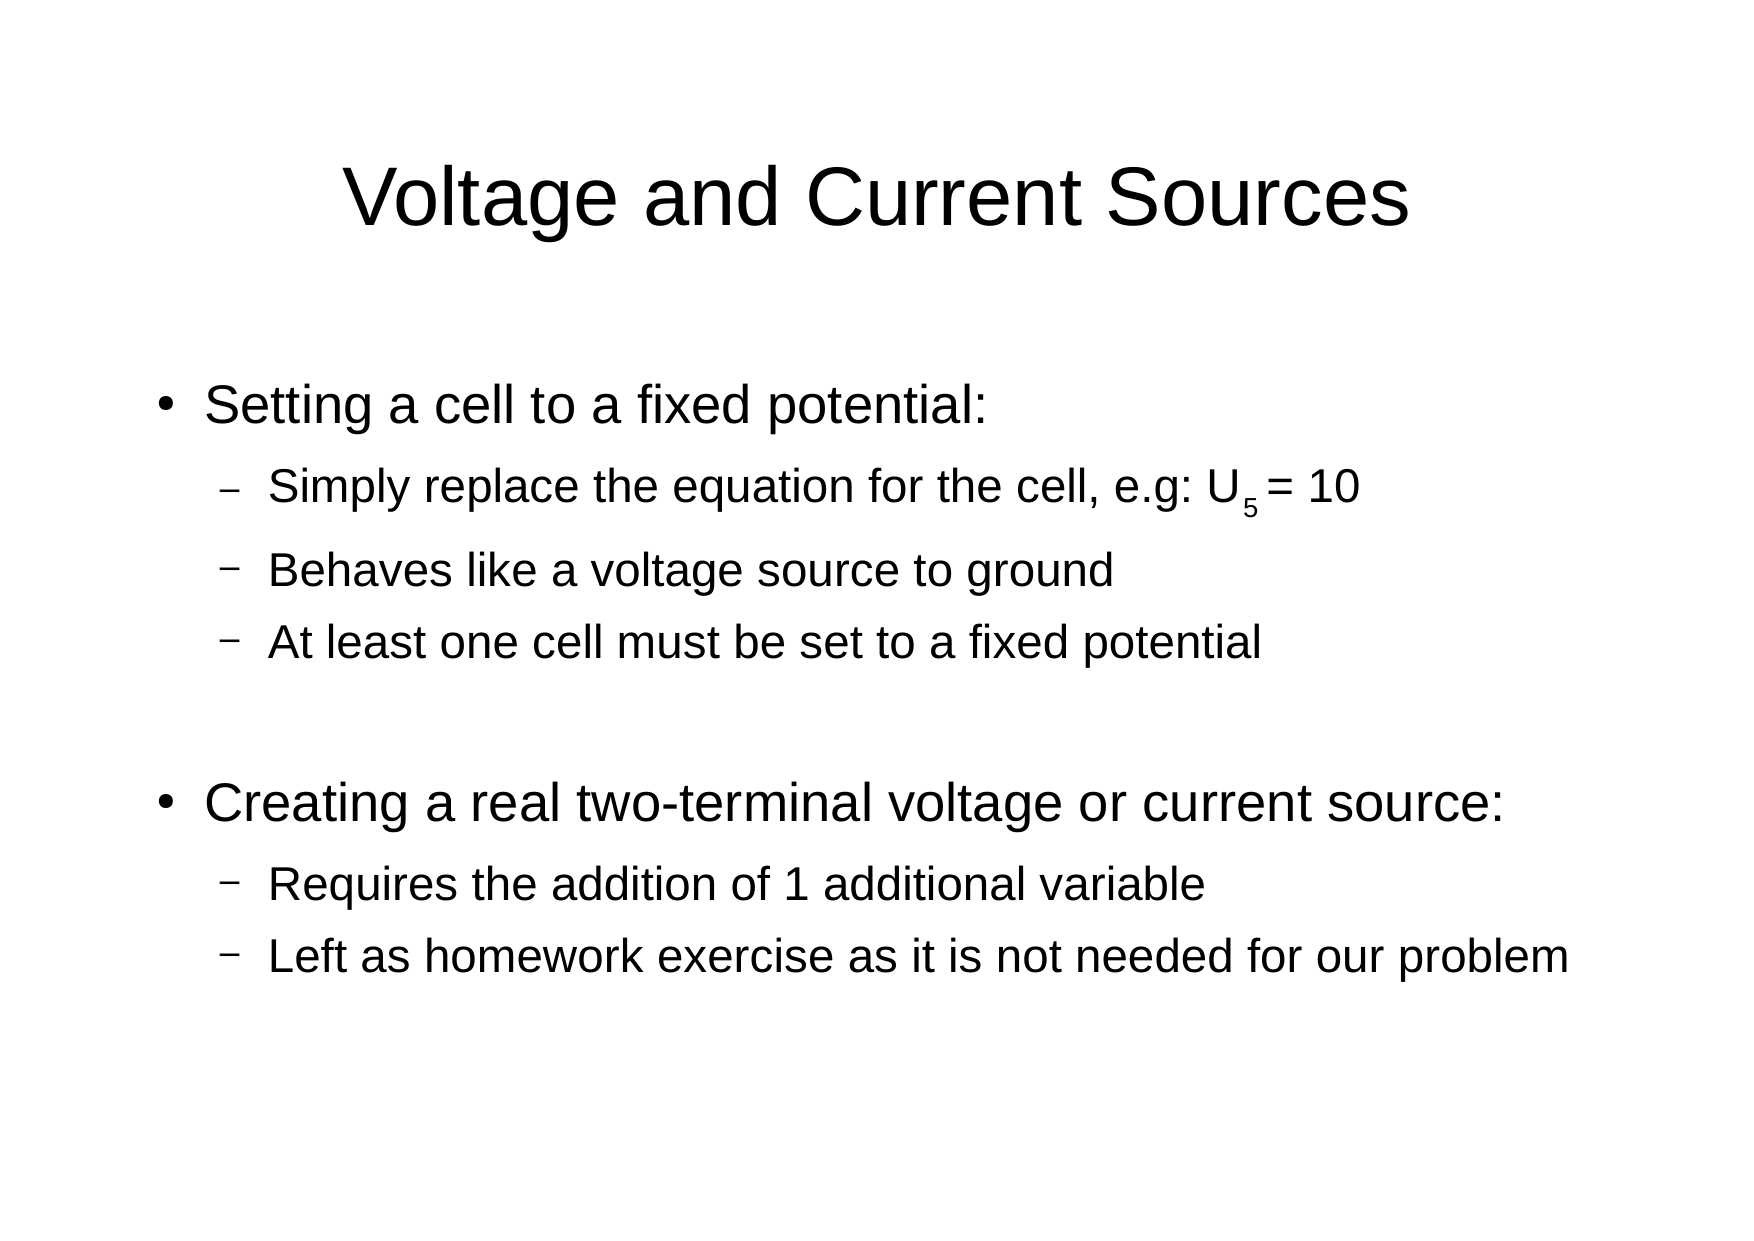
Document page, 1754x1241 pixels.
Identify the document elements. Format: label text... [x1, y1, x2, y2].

list Setting a cell to a fixed potential: Simply replace the equation for the cell, e.g: U5 = 10 Behaves like a voltage source to ground At least one cell must be set to a fixed potential Creating a real two-terminal voltage or current source: Requires the addition of 1 additional variable Left as homework exercise as it is not needed for our problem [140, 374, 1581, 1026]
title Voltage and Current Sources [140, 103, 1614, 291]
